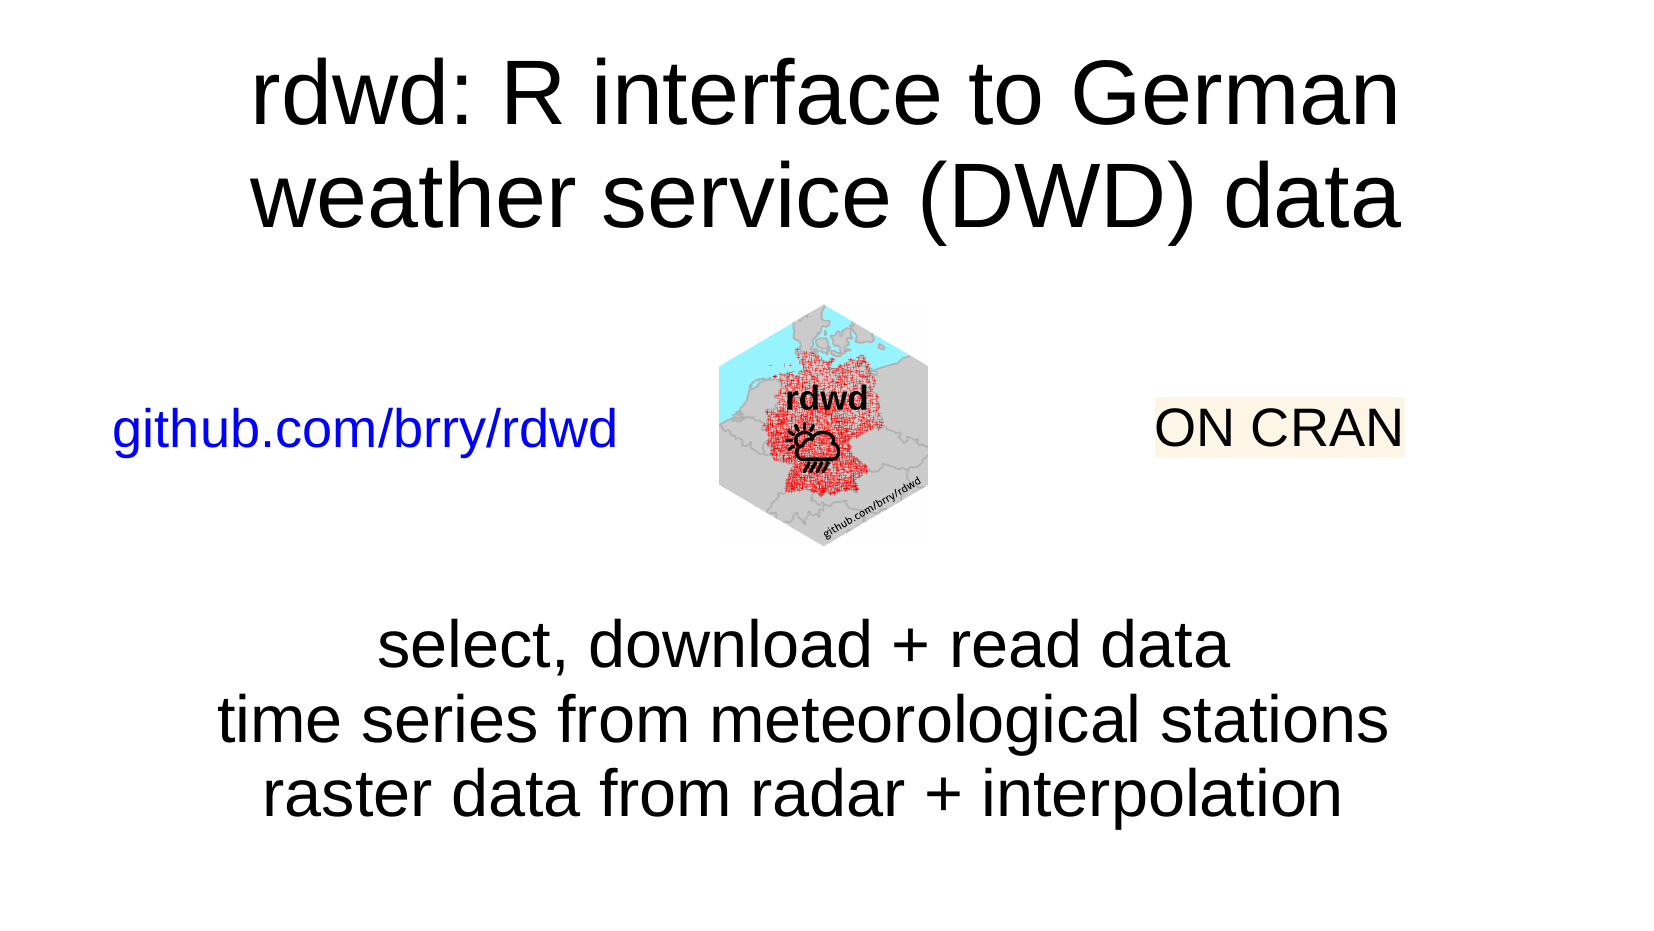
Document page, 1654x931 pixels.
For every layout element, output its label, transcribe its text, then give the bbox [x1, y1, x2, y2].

picture [719, 304, 928, 546]
text_box ON CRAN [929, 377, 1630, 477]
subtitle select, download + read data time series from meteorological stations raster data from radar + interpolation [60, 490, 1549, 873]
title rdwd: R interface to German weather service (DWD) data [82, 41, 1571, 247]
text_box github.com/brry/rdwd [11, 377, 721, 480]
